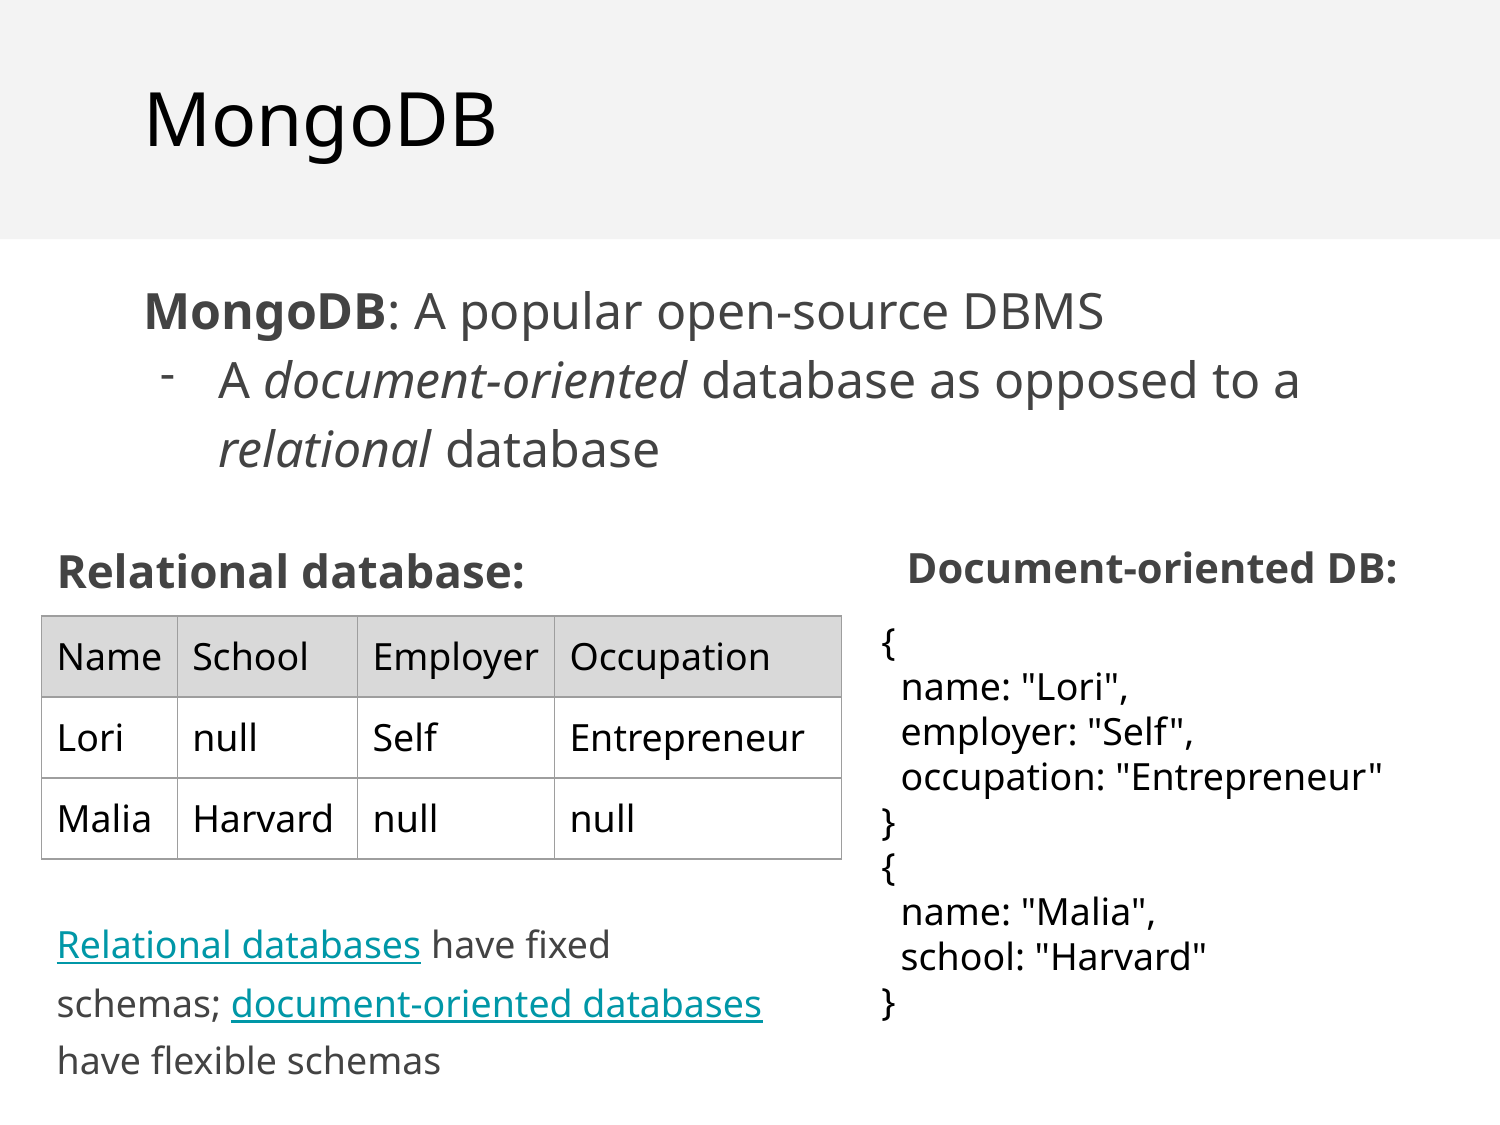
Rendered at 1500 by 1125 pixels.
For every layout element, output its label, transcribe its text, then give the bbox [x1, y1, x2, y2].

table_header School [178, 617, 357, 696]
text_box { name: "Lori", employer: "Self", occupation: "Entrepreneur" } { name: "Malia", school: "Harvard" } [866, 603, 1500, 1125]
list MongoDB: A popular open-source DBMS A document-oriented database as opposed to a relational database [128, 255, 1372, 512]
table_cell Lori [42, 698, 177, 777]
table_header Occupation [555, 617, 841, 696]
table_cell Harvard [178, 779, 357, 858]
title MongoDB [128, 56, 1372, 183]
table_cell null [178, 698, 357, 777]
table_cell Self [358, 698, 554, 777]
list Document-oriented DB: [891, 519, 1417, 609]
list Relational database: [41, 519, 567, 609]
table_cell Malia [42, 779, 177, 858]
list Relational databases have fixed schemas; document-oriented databases have flexible schemas [41, 898, 793, 1045]
table_header Employer [358, 617, 554, 696]
table_header Name [42, 617, 177, 696]
table_cell null [555, 779, 841, 858]
table_cell null [358, 779, 554, 858]
table_cell Entrepreneur [555, 698, 841, 777]
